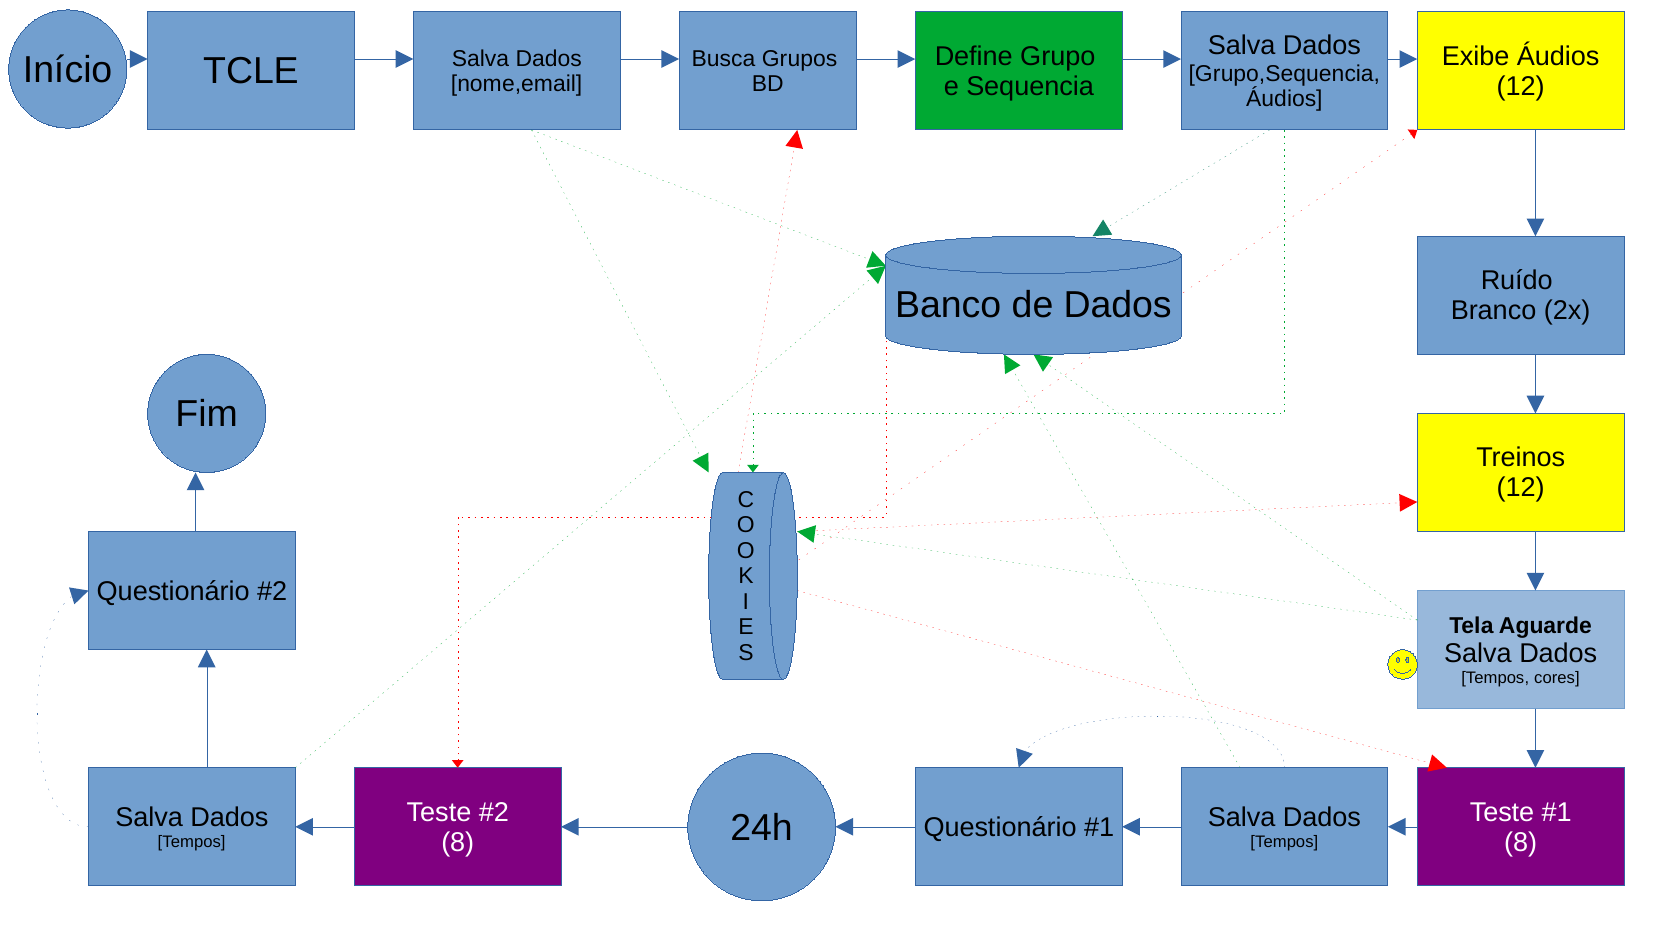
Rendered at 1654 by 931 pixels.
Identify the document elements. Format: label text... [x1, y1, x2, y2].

text_box Questionário #1 [915, 767, 1123, 886]
text_box Fim [147, 354, 266, 473]
text_box Teste #1 (8) [1417, 767, 1625, 886]
text_box Treinos (12) [1417, 413, 1625, 532]
text_box [1387, 649, 1418, 680]
text_box Banco de Dados [885, 236, 1182, 355]
text_box Salva Dados [nome,email] [413, 11, 621, 130]
text_box Define Grupo e Sequencia [915, 11, 1123, 130]
text_box Salva Dados [Tempos] [1181, 767, 1388, 886]
text_box Ruído Branco (2x) [1417, 236, 1625, 355]
text_box Tela Aguarde Salva Dados [Tempos, cores] [1417, 590, 1625, 709]
text_box Exibe Áudios (12) [1417, 11, 1625, 130]
text_box TCLE [147, 11, 355, 130]
text_box Busca Grupos BD [679, 11, 857, 130]
text_box 24h [687, 753, 836, 901]
text_box C O O K I E S [708, 472, 798, 680]
text_box Teste #2 (8) [354, 767, 562, 886]
text_box Salva Dados [Grupo,Sequencia, Áudios] [1181, 11, 1388, 130]
text_box Questionário #2 [88, 531, 296, 650]
text_box Salva Dados [Tempos] [88, 767, 296, 886]
text_box Início [8, 9, 127, 129]
